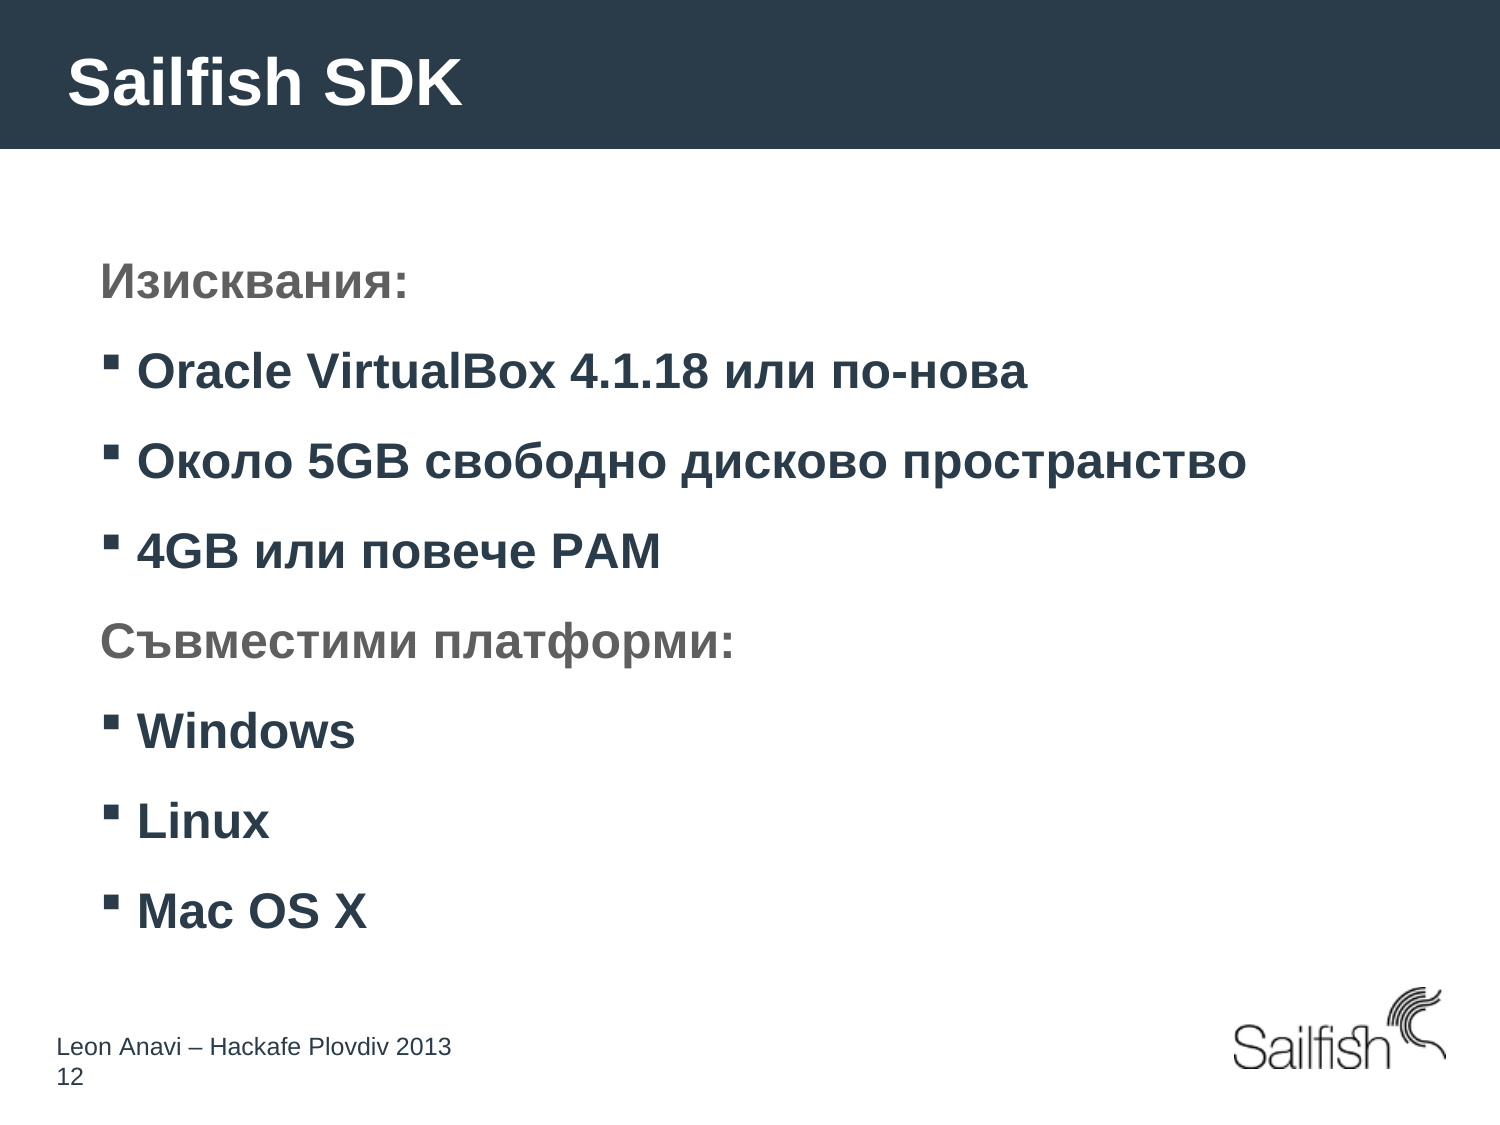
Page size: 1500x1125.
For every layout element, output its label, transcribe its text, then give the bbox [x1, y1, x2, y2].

text_box Sailfish SDK [53, 30, 1466, 172]
picture [1234, 987, 1446, 1069]
text_box Изисквания: Oracle VirtualBox 4.1.18 или по-нова Около 5GB свободно дисково пространство 4GB или повече РАМ Съвместими платформи: Windows Linux Mac OS X [85, 211, 1500, 947]
